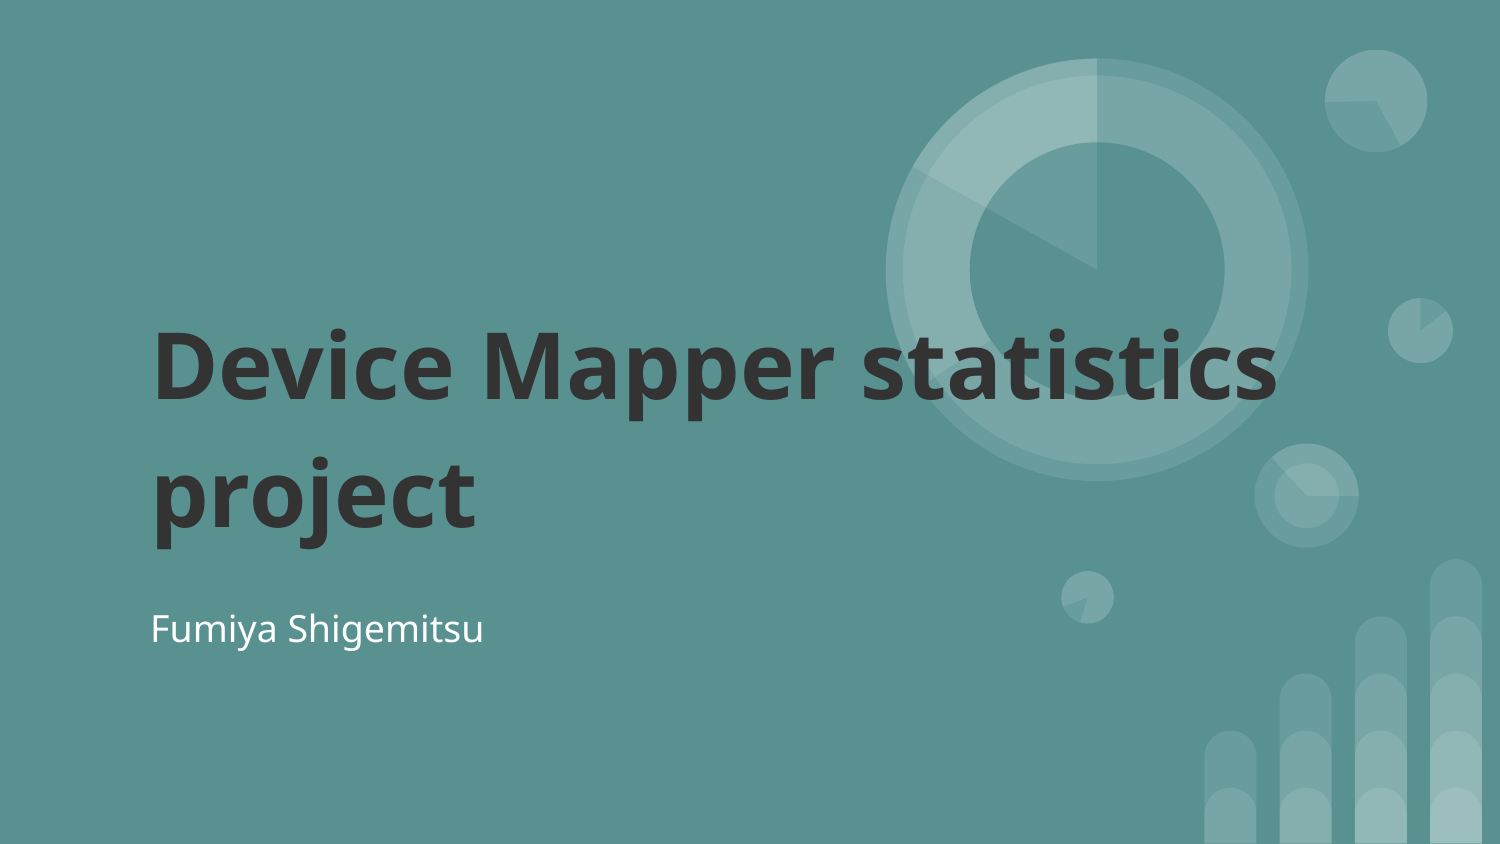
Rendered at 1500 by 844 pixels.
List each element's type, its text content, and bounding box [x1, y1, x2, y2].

title Device Mapper statistics project [135, 264, 1326, 572]
subtitle Fumiya Shigemitsu [135, 589, 834, 704]
